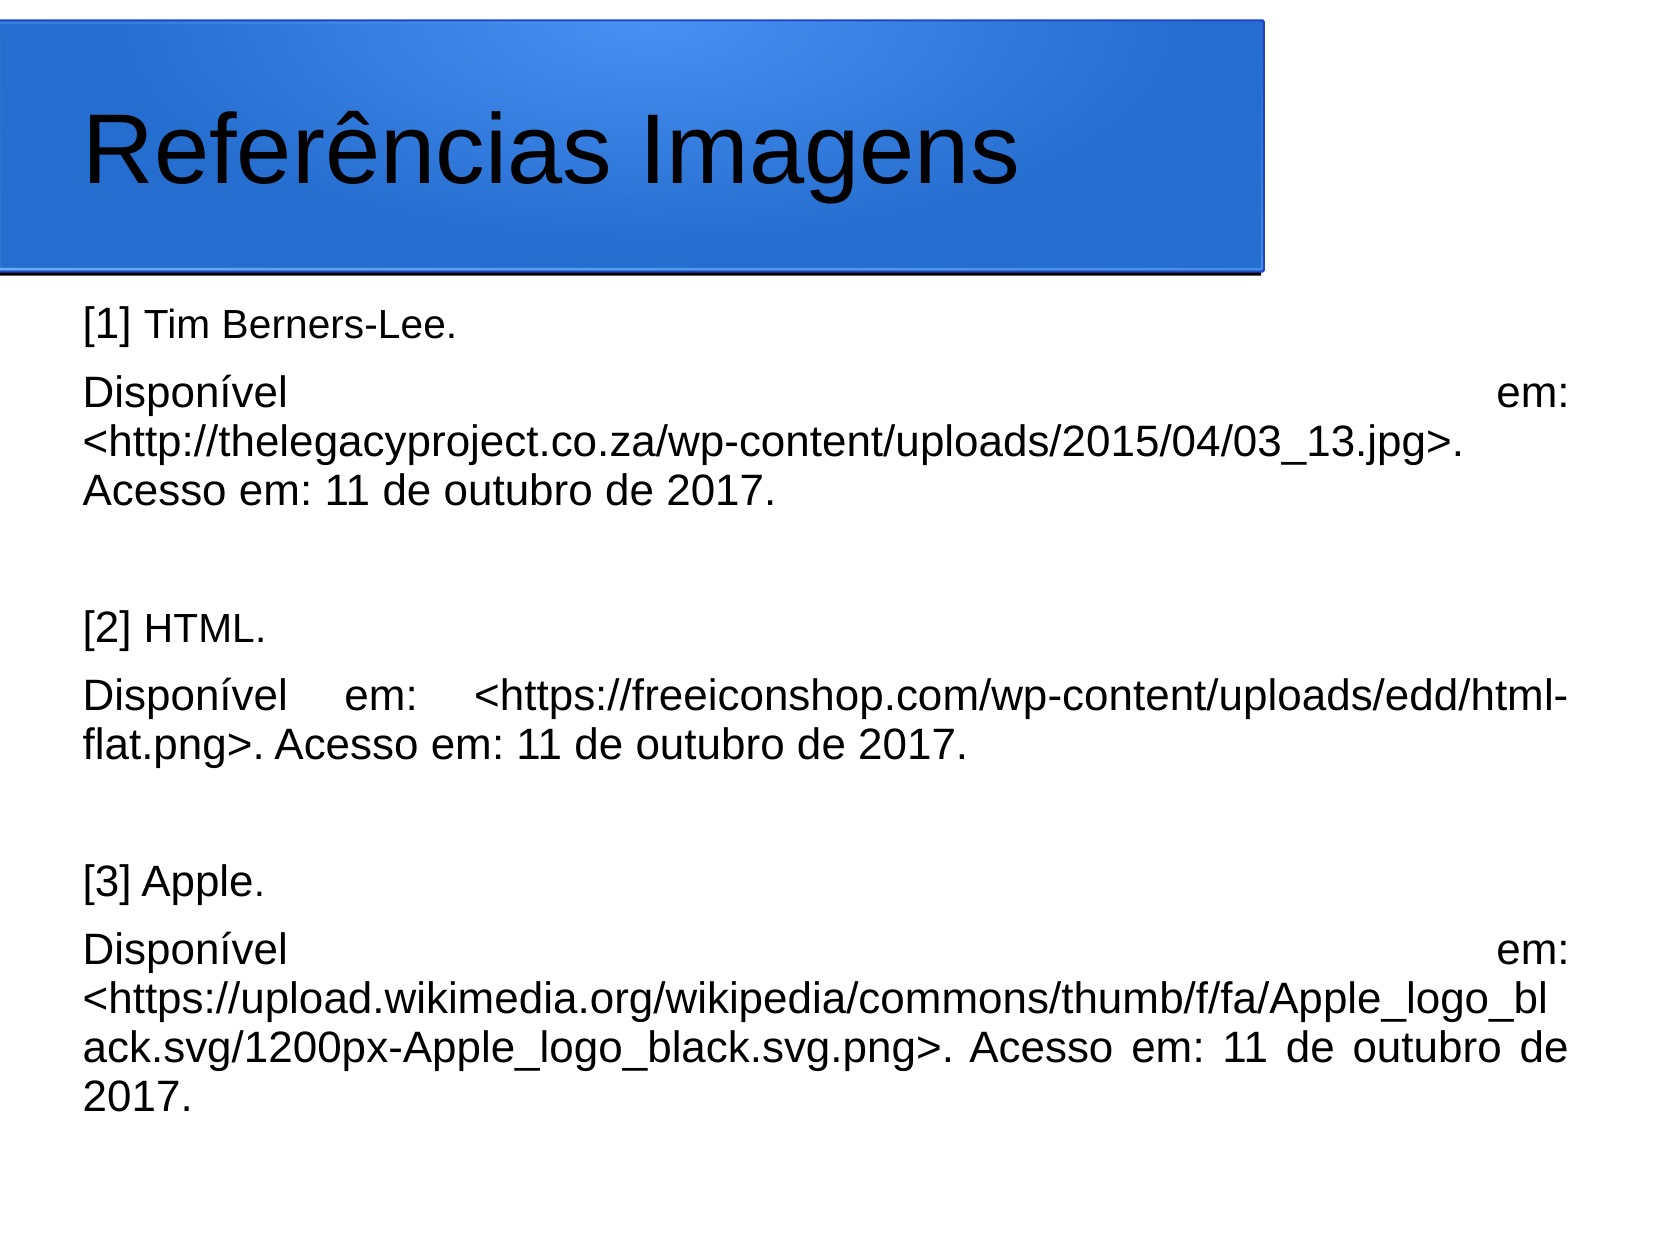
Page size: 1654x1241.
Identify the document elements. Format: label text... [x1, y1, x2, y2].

list [1] Tim Berners-Lee. Disponível em: <http://thelegacyproject.co.za/wp-content/uploads/2015/04/03_13.jpg>. Acesso em: 11 de outubro de 2017. [2] HTML. Disponível em: <https://freeiconshop.com/wp-content/uploads/edd/html-flat.png>. Acesso em: 11 de outubro de 2017. [3] Apple. Disponível em: <https://upload.wikimedia.org/wikipedia/commons/thumb/f/fa/Apple_logo_black.svg/1200px-Apple_logo_black.svg.png>. Acesso em: 11 de outubro de 2017. [82, 299, 1571, 1123]
title Referências Imagens [82, 47, 1235, 252]
